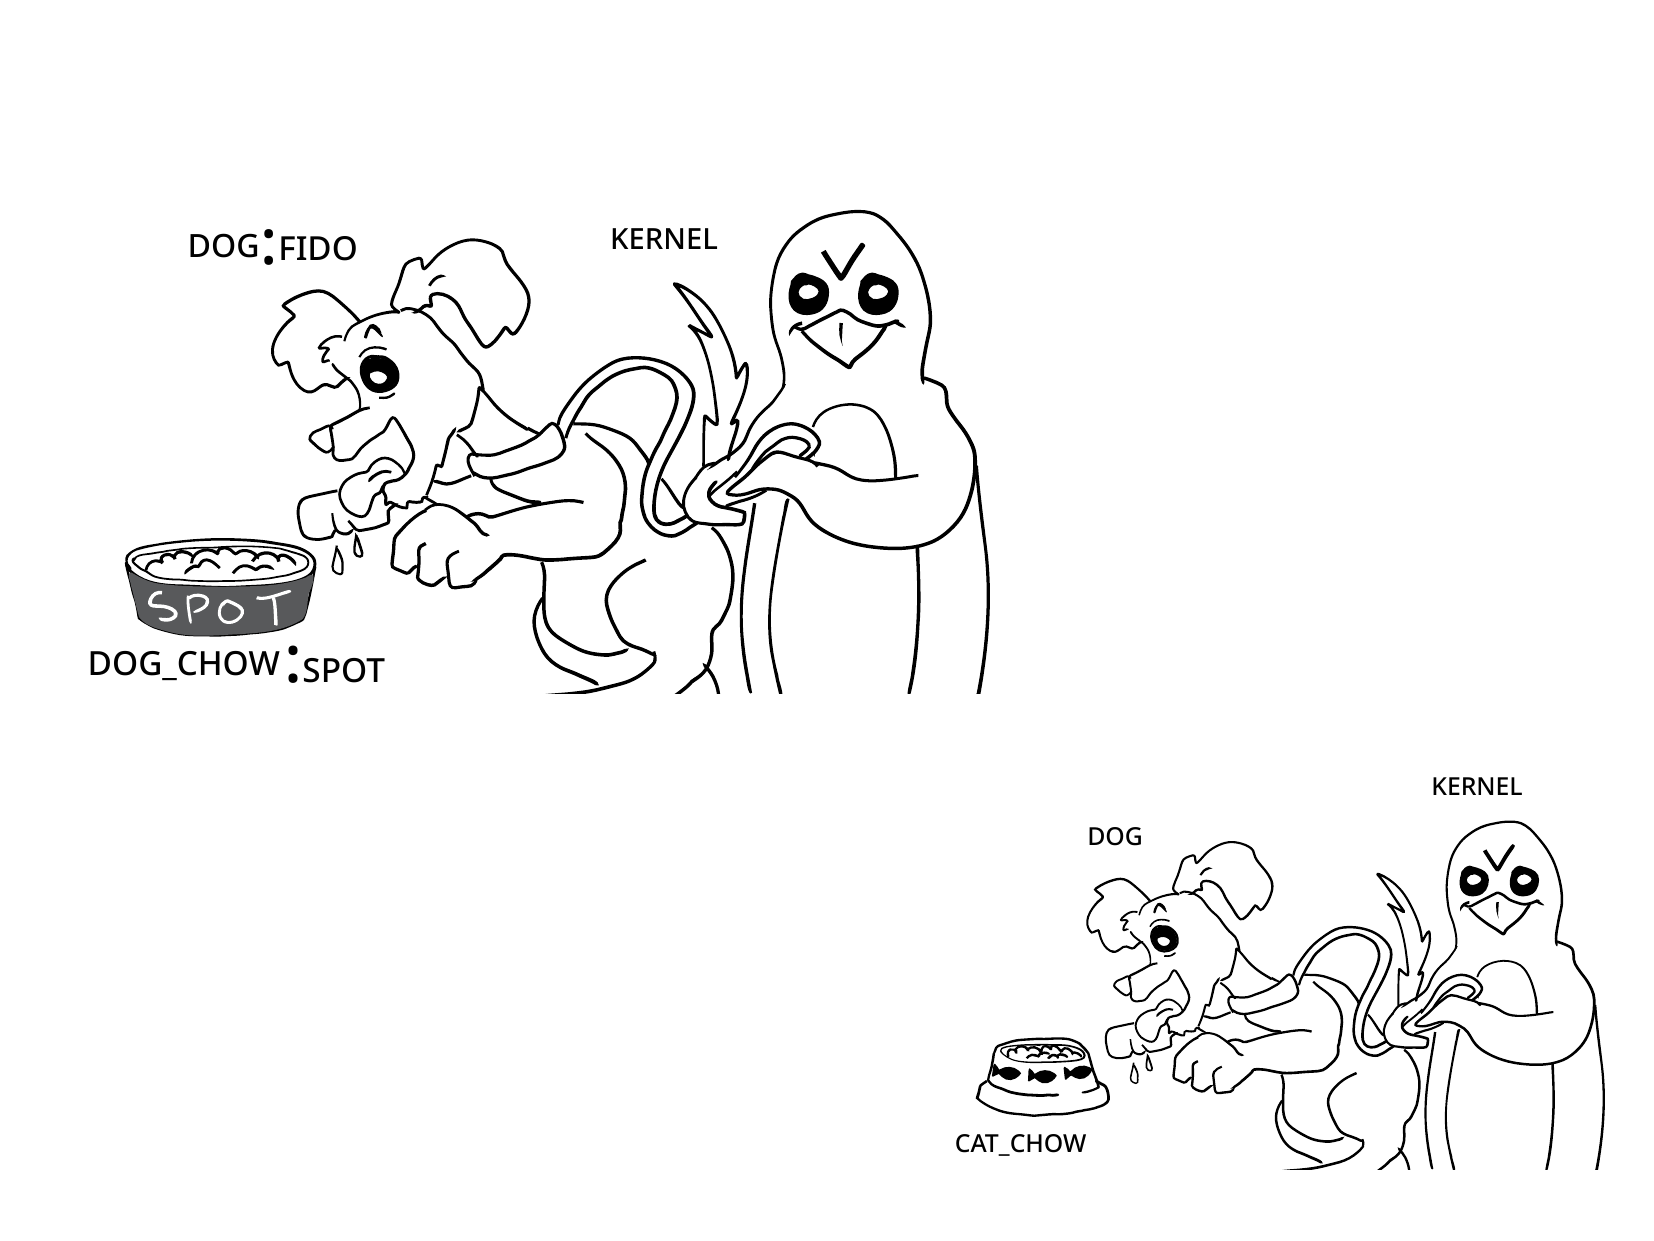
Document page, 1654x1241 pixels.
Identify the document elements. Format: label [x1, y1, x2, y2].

picture [956, 777, 1605, 1170]
picture [90, 209, 990, 694]
